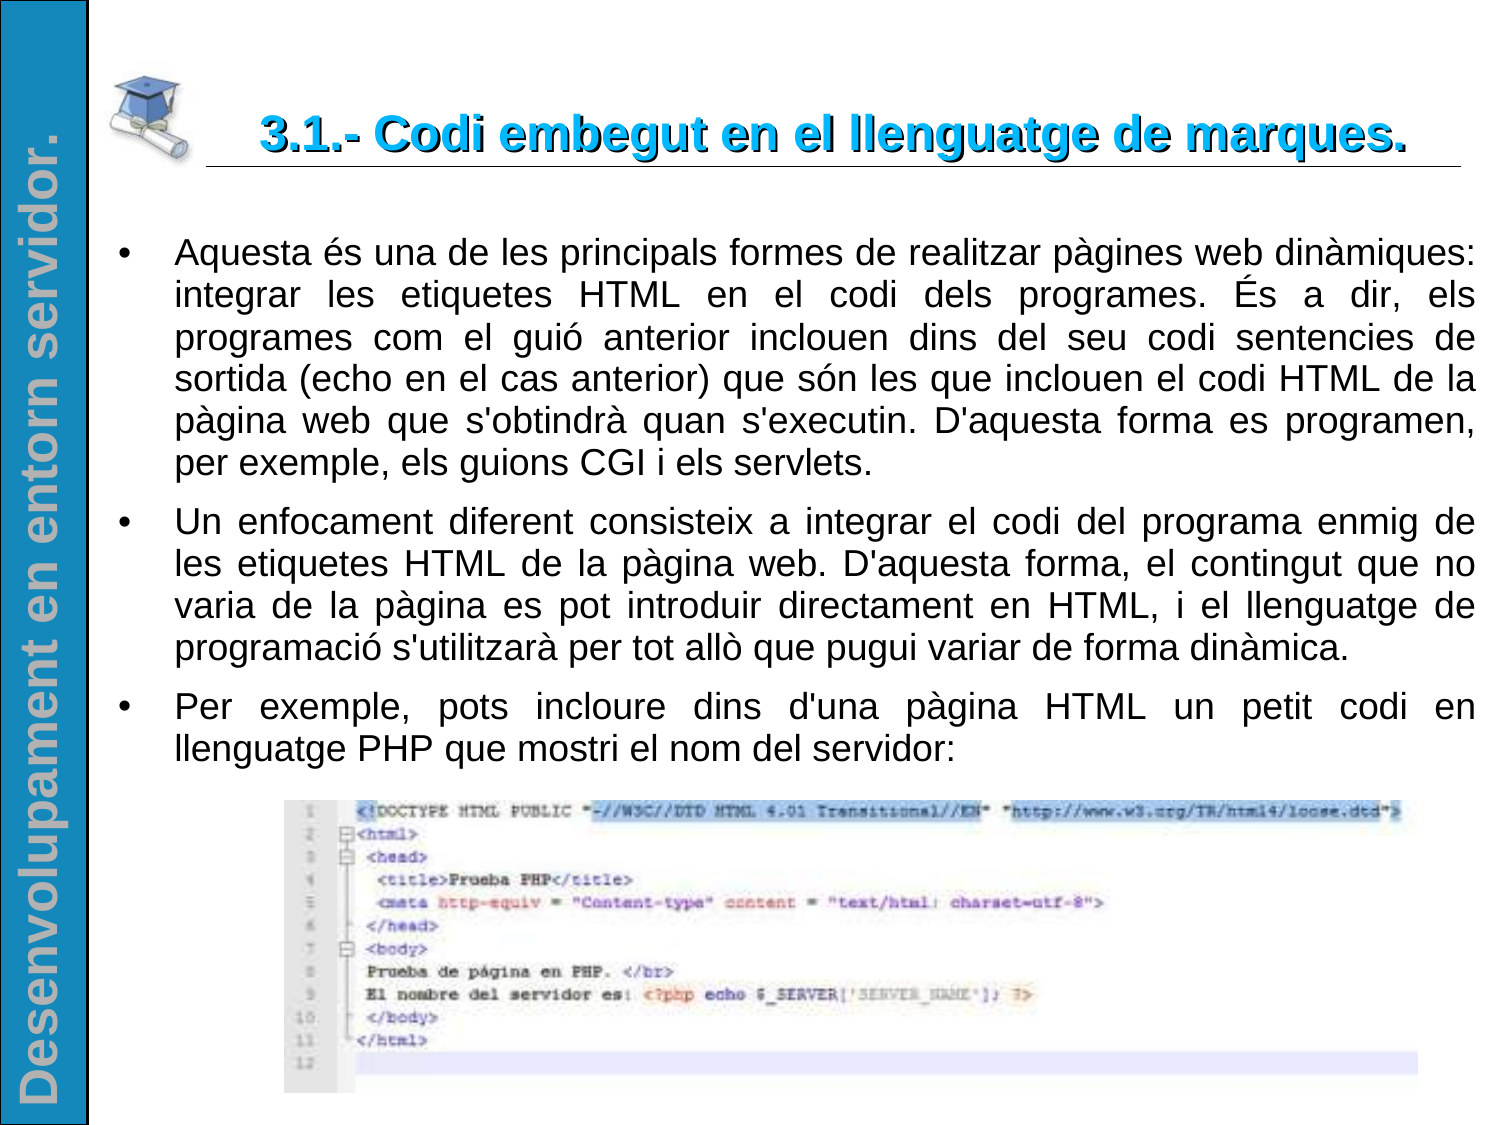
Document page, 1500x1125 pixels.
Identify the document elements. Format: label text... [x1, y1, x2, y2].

picture [284, 800, 1418, 1093]
title 3.1.- Codi embegut en el llenguatge de marques. [206, 88, 1447, 178]
list Aquesta és una de les principals formes de realitzar pàgines web dinàmiques: integrar les etiquetes HTML en el codi dels programes. És a dir, els programes com el guió anterior inclouen dins del seu codi sentencies de sortida (echo en el cas anterior) que són les que inclouen el codi HTML de la pàgina web que s'obtindrà quan s'executin. D'aquesta forma es programen, per exemple, els guions CGI i els servlets. Un enfocament diferent consisteix a integrar el codi del programa enmig de les etiquetes HTML de la pàgina web. D'aquesta forma, el contingut que no varia de la pàgina es pot introduir directament en HTML, i el llenguatge de programació s'utilitzarà per tot allò que pugui variar de forma dinàmica. Per exemple, pots incloure dins d'una pàgina HTML un petit codi en llenguatge PHP que mostri el nom del servidor: [118, 231, 1477, 975]
picture [93, 61, 206, 174]
